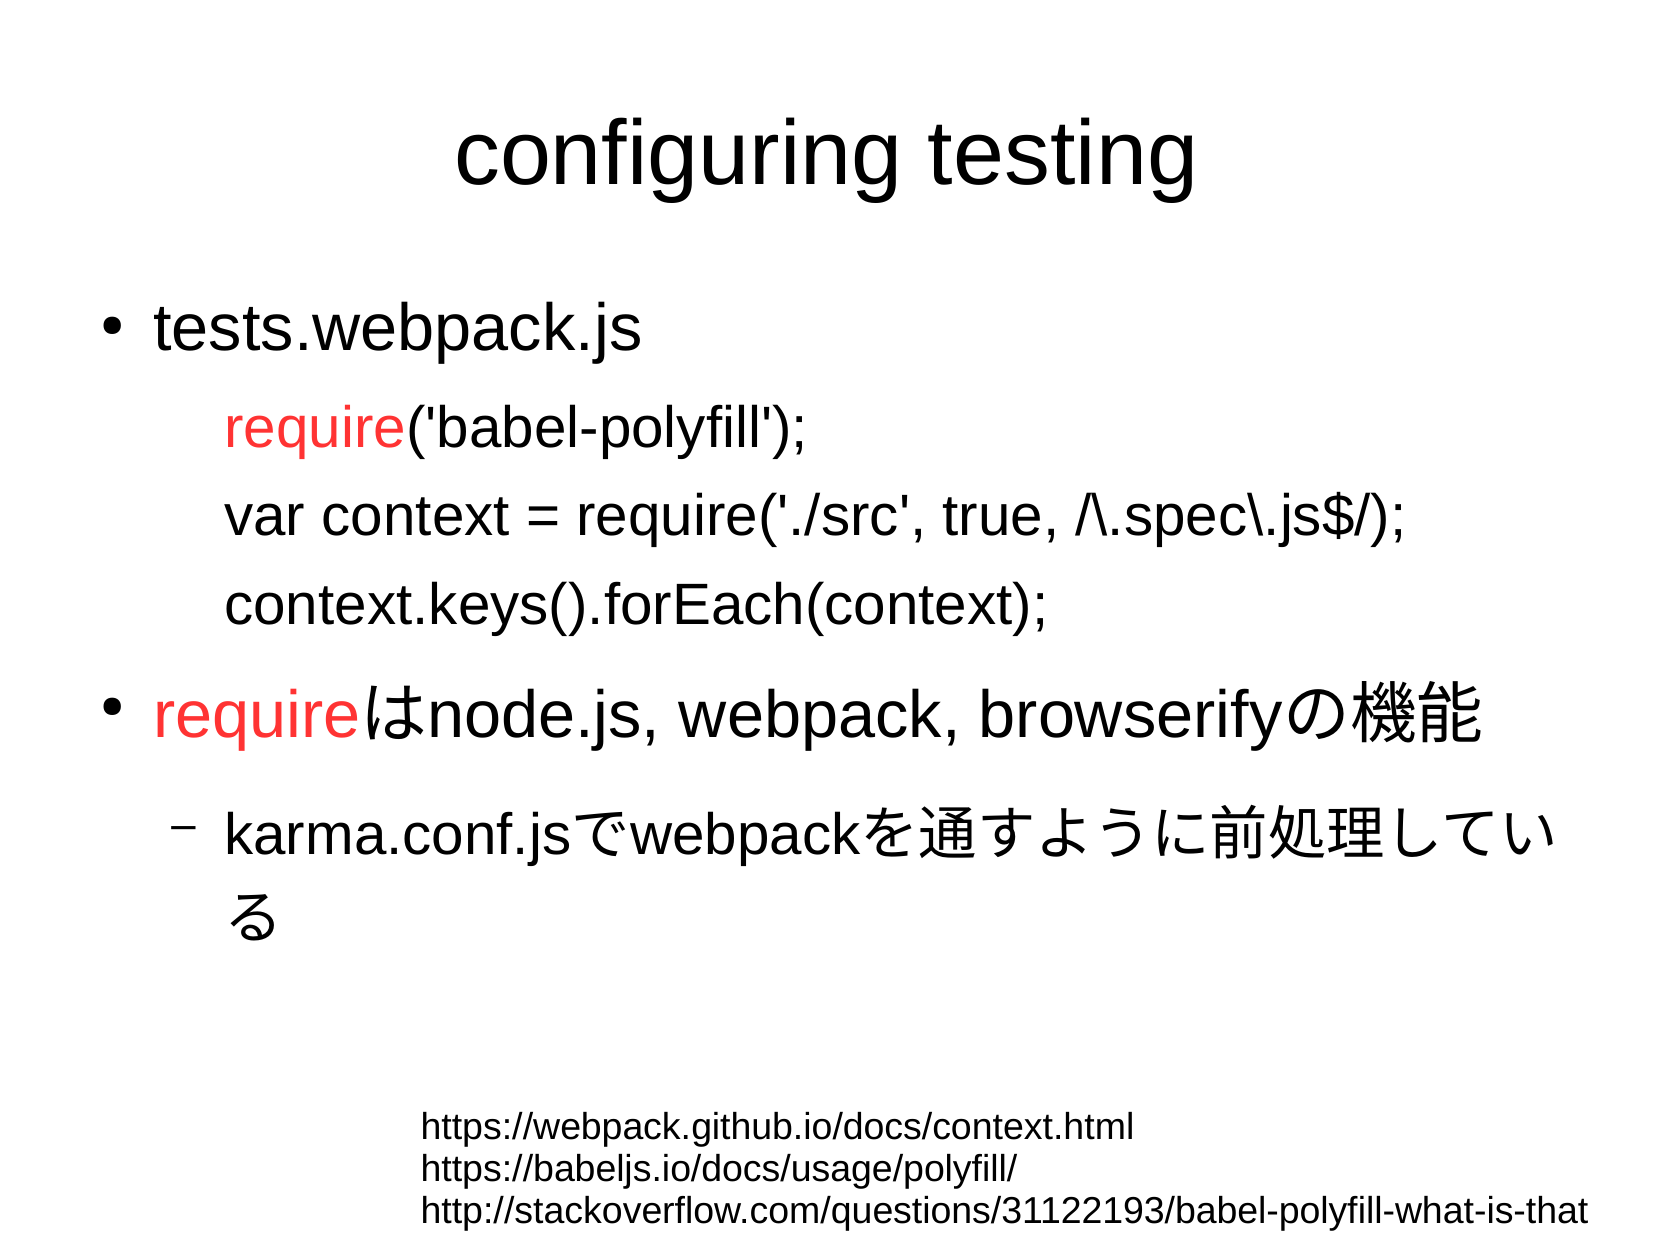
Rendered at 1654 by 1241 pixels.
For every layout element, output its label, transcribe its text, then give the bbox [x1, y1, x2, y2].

list tests.webpack.js require('babel-polyfill'); var context = require('./src', true, /\.spec\.js$/); context.keys().forEach(context); requireはnode.js, webpack, browserifyの機能 karma.conf.jsでwebpackを通すように前処理している [82, 290, 1571, 1010]
title configuring testing [82, 49, 1571, 257]
text_box https://webpack.github.io/docs/context.html https://babeljs.io/docs/usage/polyfill/ http://stackoverflow.com/questions/31122193/babel-polyfill-what-is-that [405, 1098, 1607, 1240]
